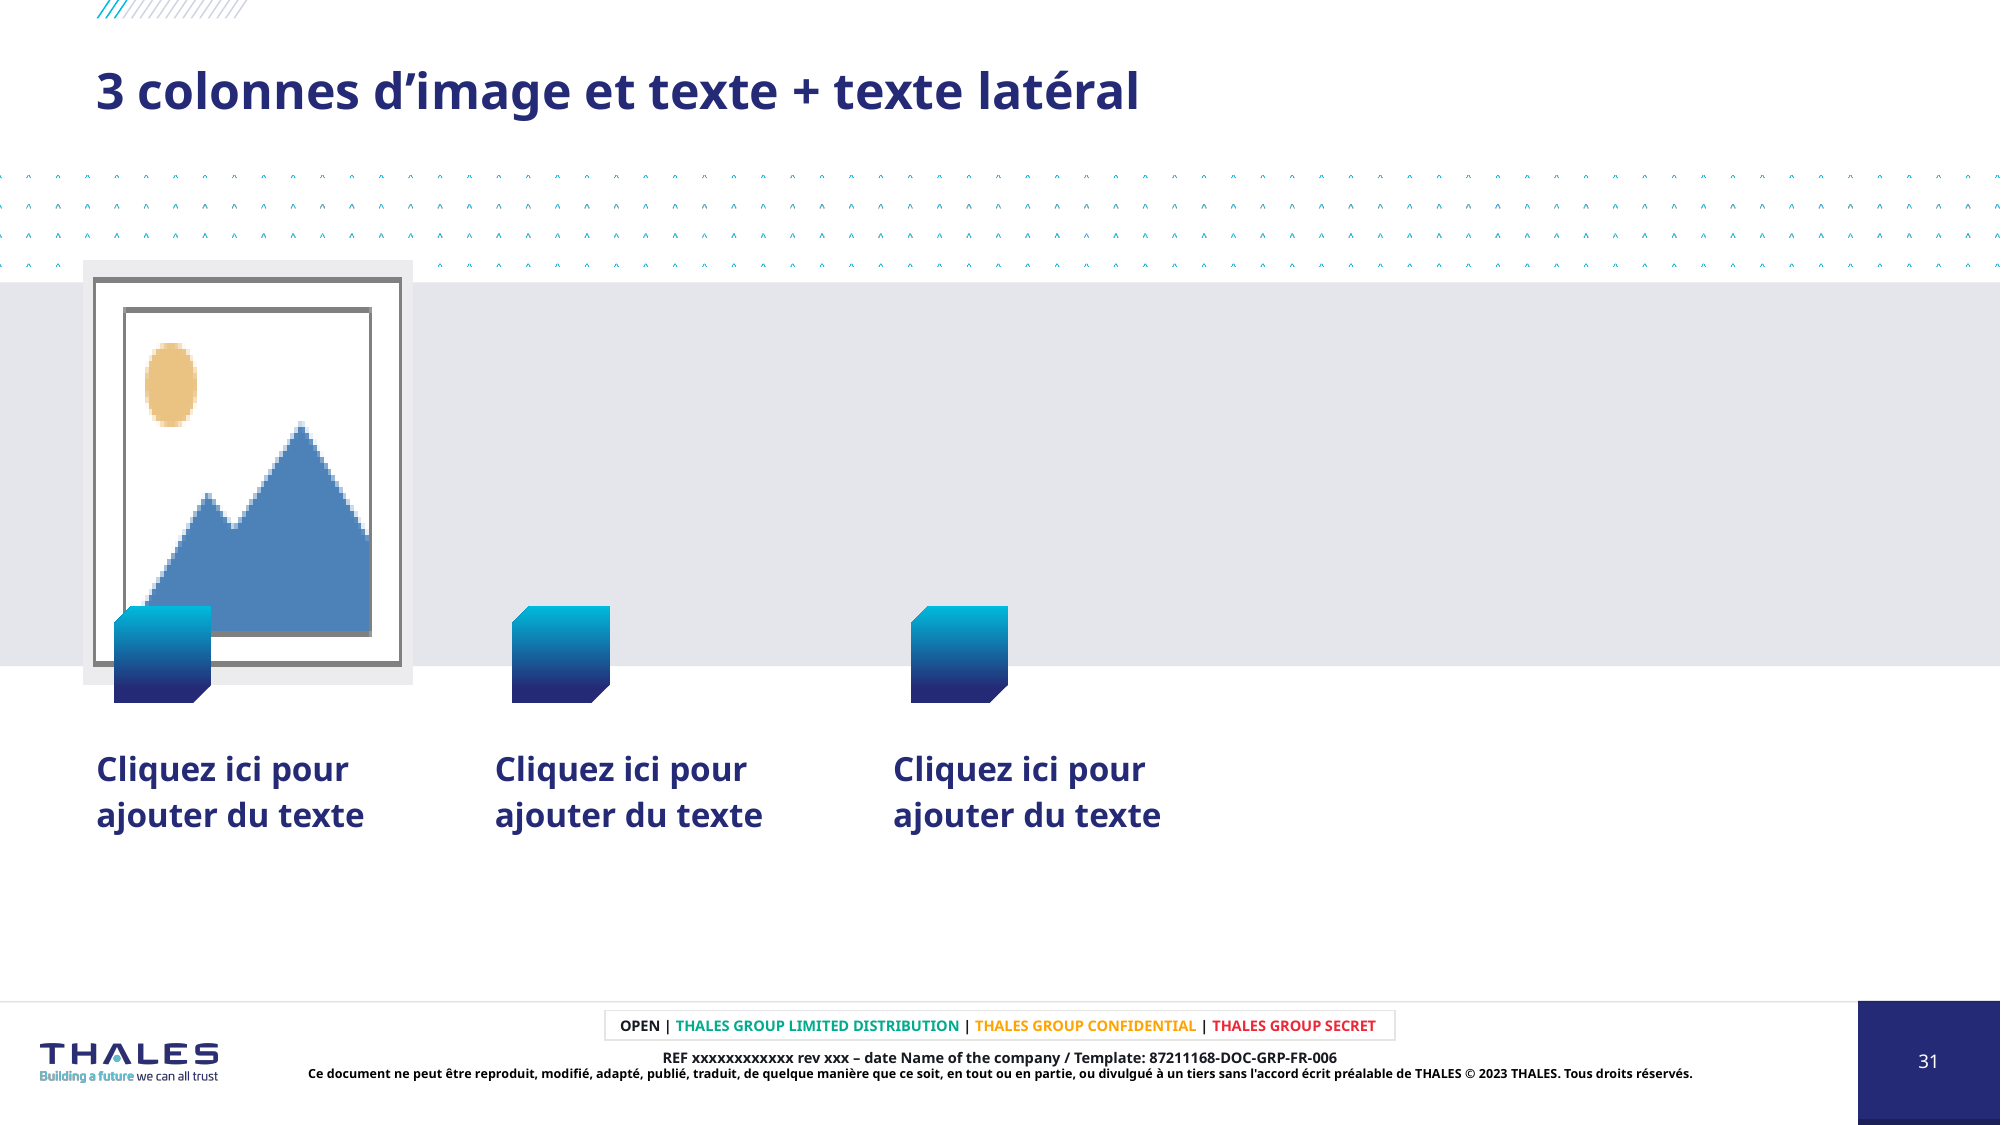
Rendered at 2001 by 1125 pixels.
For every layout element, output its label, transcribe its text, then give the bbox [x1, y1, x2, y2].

picture [40, 1043, 218, 1083]
list Cliquez ici pour ajouter du texte [96, 743, 428, 928]
text_box [910, 605, 1008, 703]
picture [0, 175, 2000, 686]
title 3 colonnes d’image et texte + texte latéral [96, 59, 1904, 120]
list Cliquez ici pour ajouter du texte [893, 743, 1224, 928]
list Cliquez ici pour ajouter du texte [494, 743, 826, 928]
text_box [114, 605, 212, 703]
text_box [512, 605, 610, 703]
